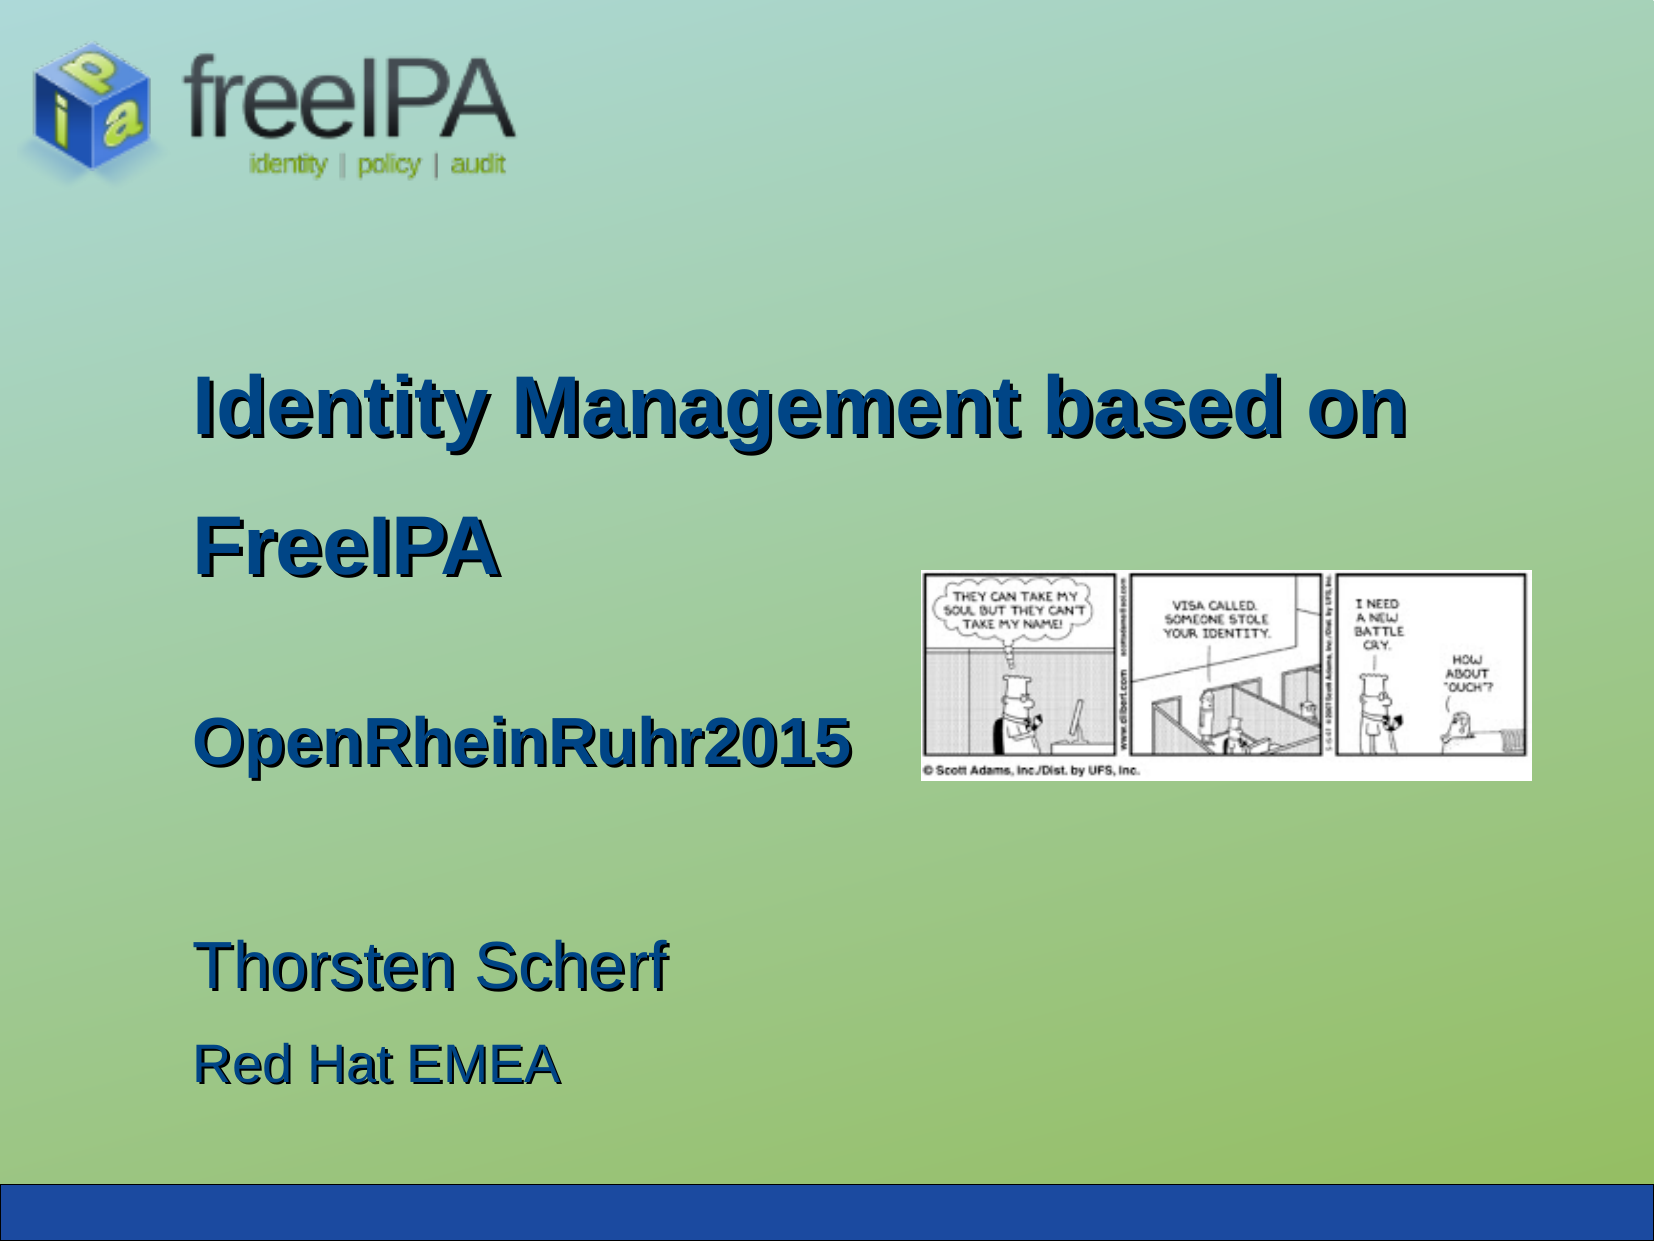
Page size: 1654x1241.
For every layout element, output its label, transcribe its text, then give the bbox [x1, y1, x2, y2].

picture [17, 35, 528, 193]
picture [921, 570, 1532, 781]
text_box Identity Management based on FreeIPA OpenRheinRuhr2015 Thorsten Scherf Red Hat EMEA [178, 305, 1547, 1055]
